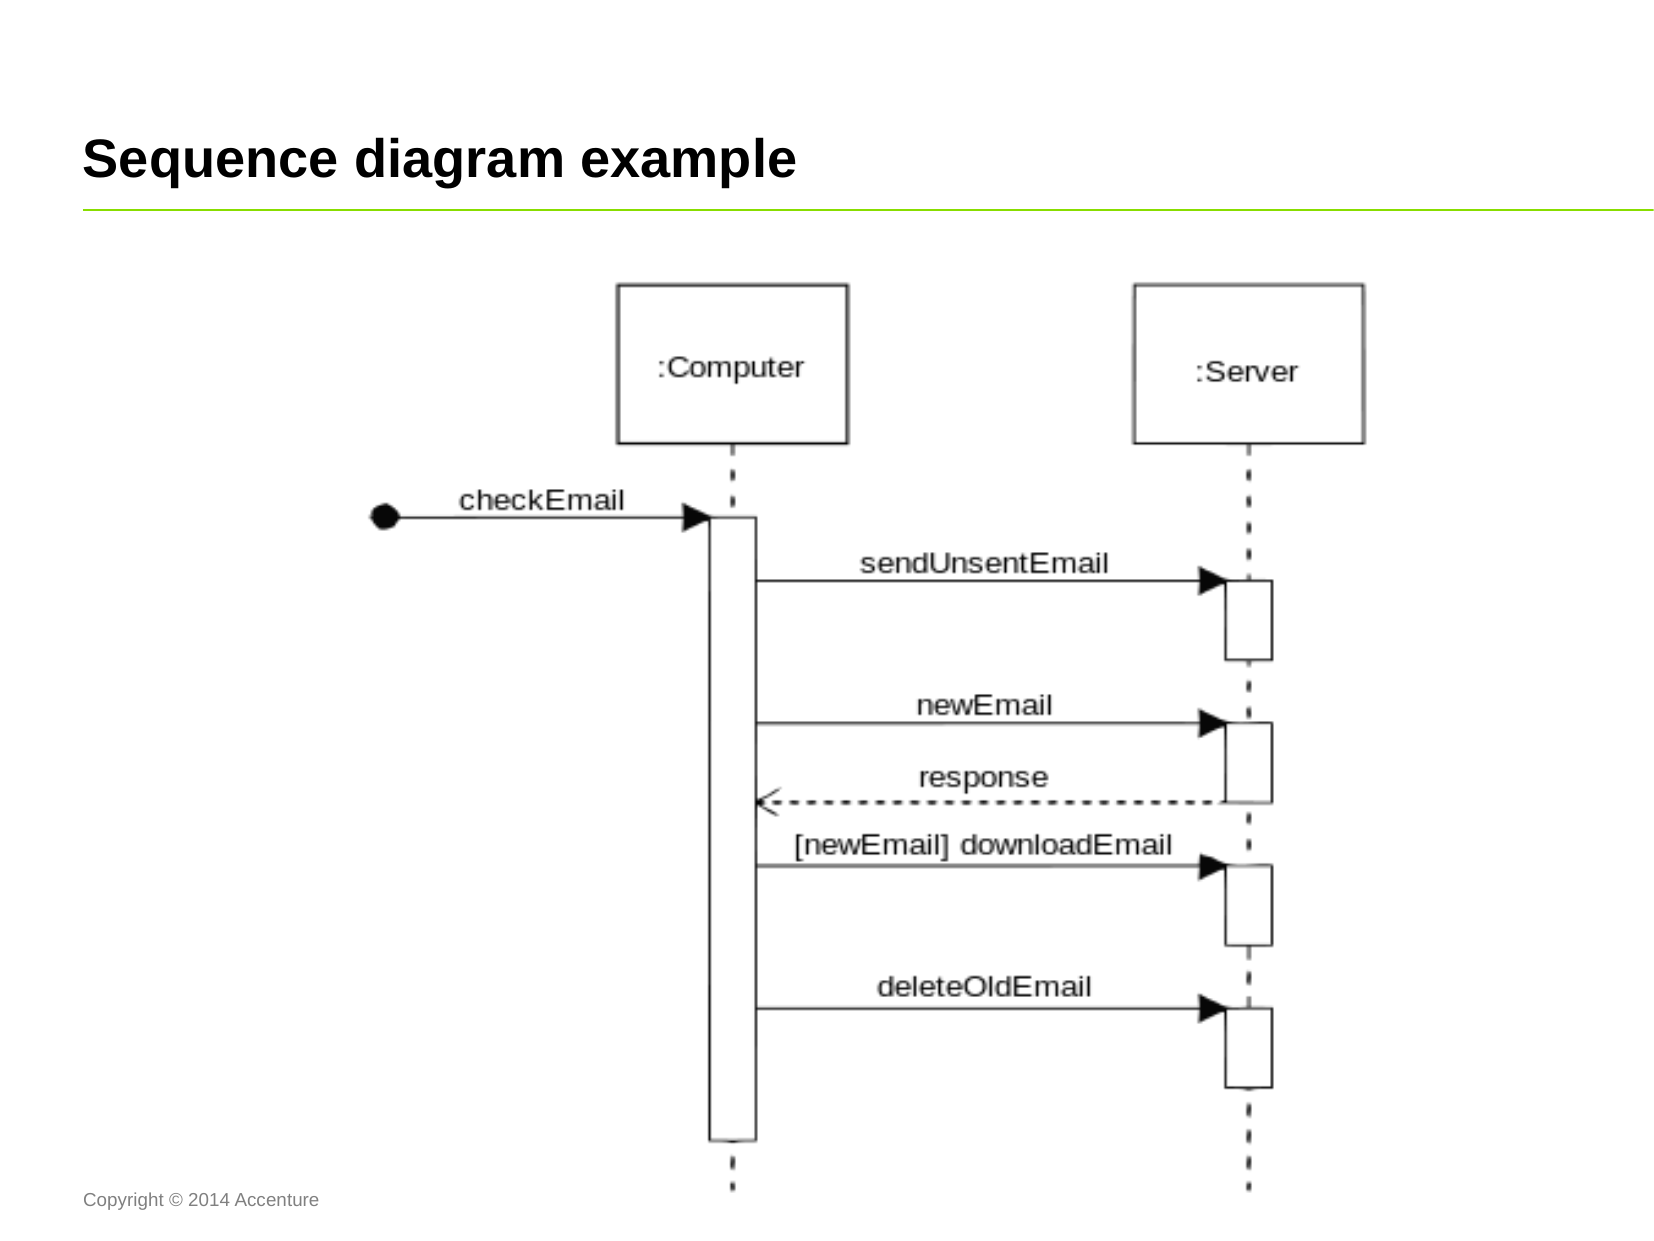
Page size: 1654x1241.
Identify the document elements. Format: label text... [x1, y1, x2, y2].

title Sequence diagram example [82, 22, 1595, 296]
picture [330, 247, 1406, 1229]
